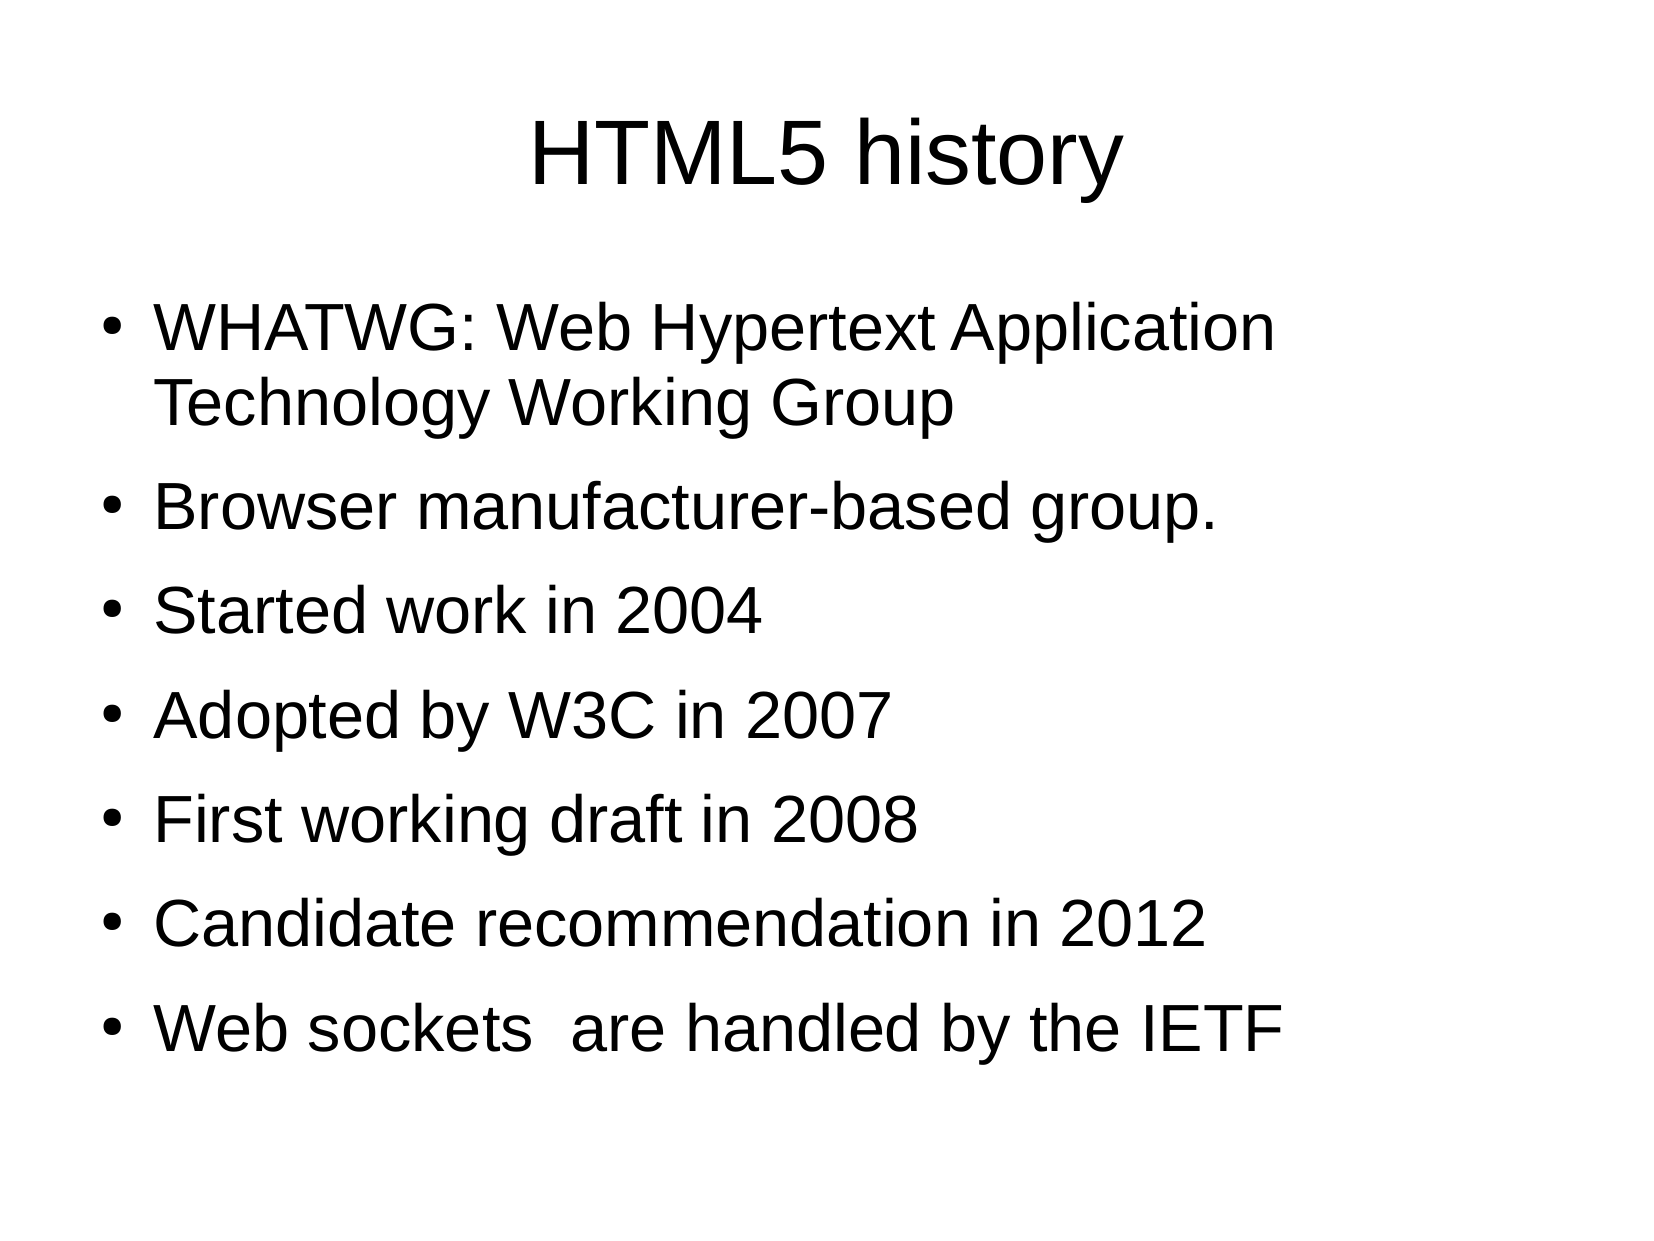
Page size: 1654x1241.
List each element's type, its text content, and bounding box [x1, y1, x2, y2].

title HTML5 history [82, 49, 1571, 257]
list WHATWG: Web Hypertext Application Technology Working Group Browser manufacturer-based group. Started work in 2004 Adopted by W3C in 2007 First working draft in 2008 Candidate recommendation in 2012 Web sockets are handled by the IETF [82, 290, 1571, 1109]
